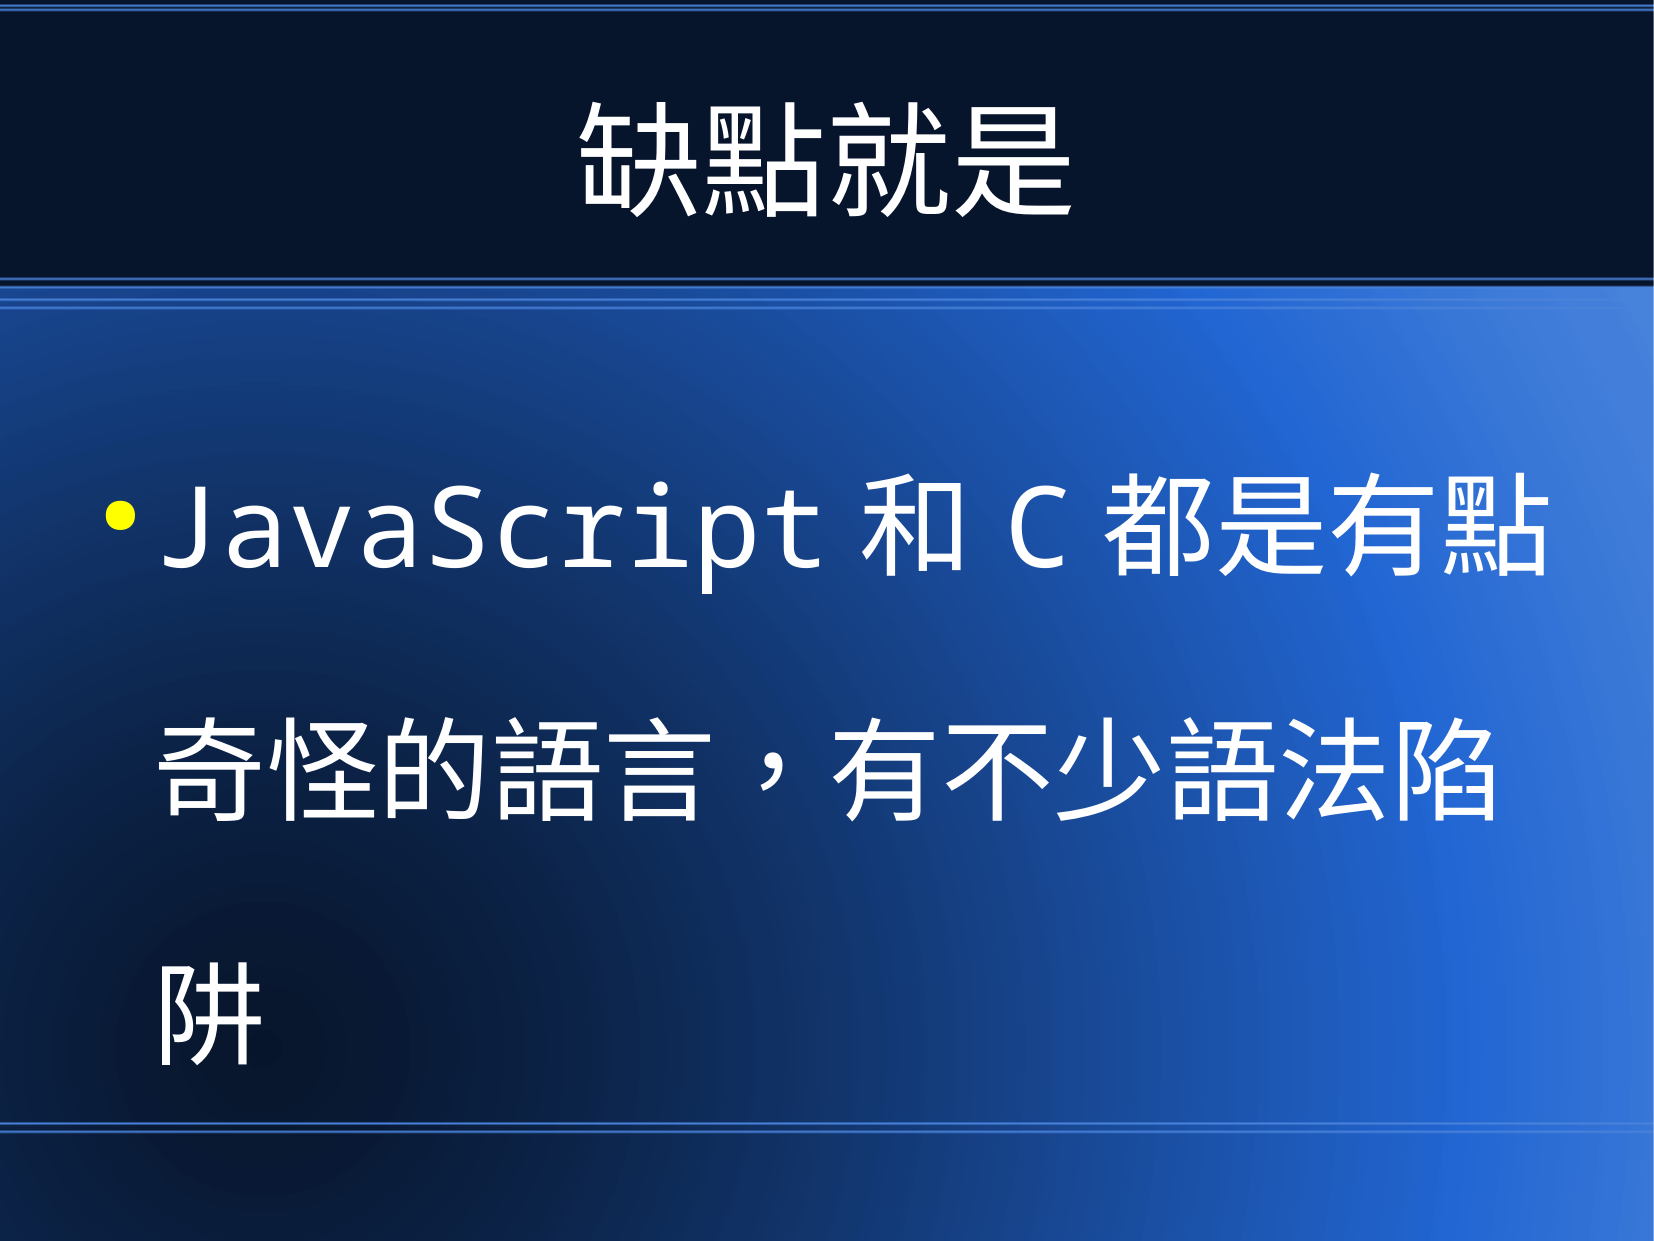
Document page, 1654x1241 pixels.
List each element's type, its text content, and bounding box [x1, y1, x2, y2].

picture [0, 0, 1654, 1241]
title 缺點就是 [82, 49, 1571, 257]
list JavaScript和C都是有點奇怪的語言，有不少語法陷阱 並不是最適合初學者的！ [82, 355, 1571, 1241]
